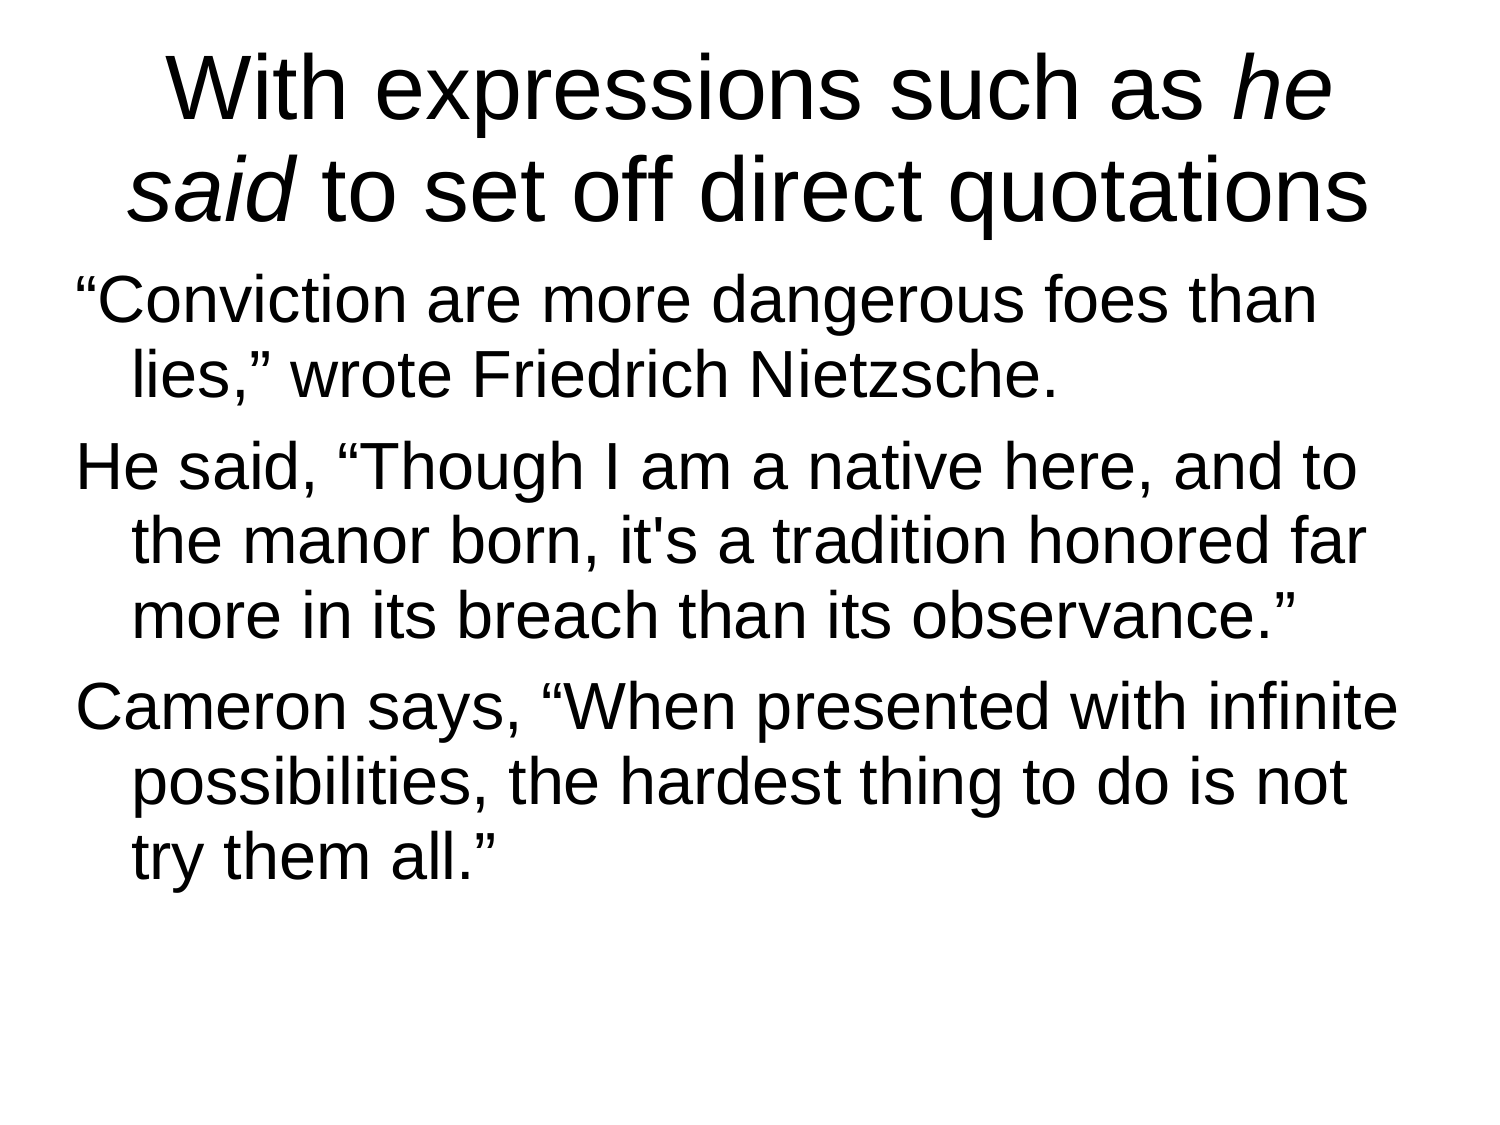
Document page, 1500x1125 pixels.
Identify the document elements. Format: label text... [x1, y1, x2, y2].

title With expressions such as he said to set off direct quotations [75, 36, 1426, 242]
list “Conviction are more dangerous foes than lies,” wrote Friedrich Nietzsche. He said, “Though I am a native here, and to the manor born, it's a tradition honored far more in its breach than its observance.” Cameron says, “When presented with infinite possibilities, the hardest thing to do is not try them all.” [75, 262, 1426, 1006]
